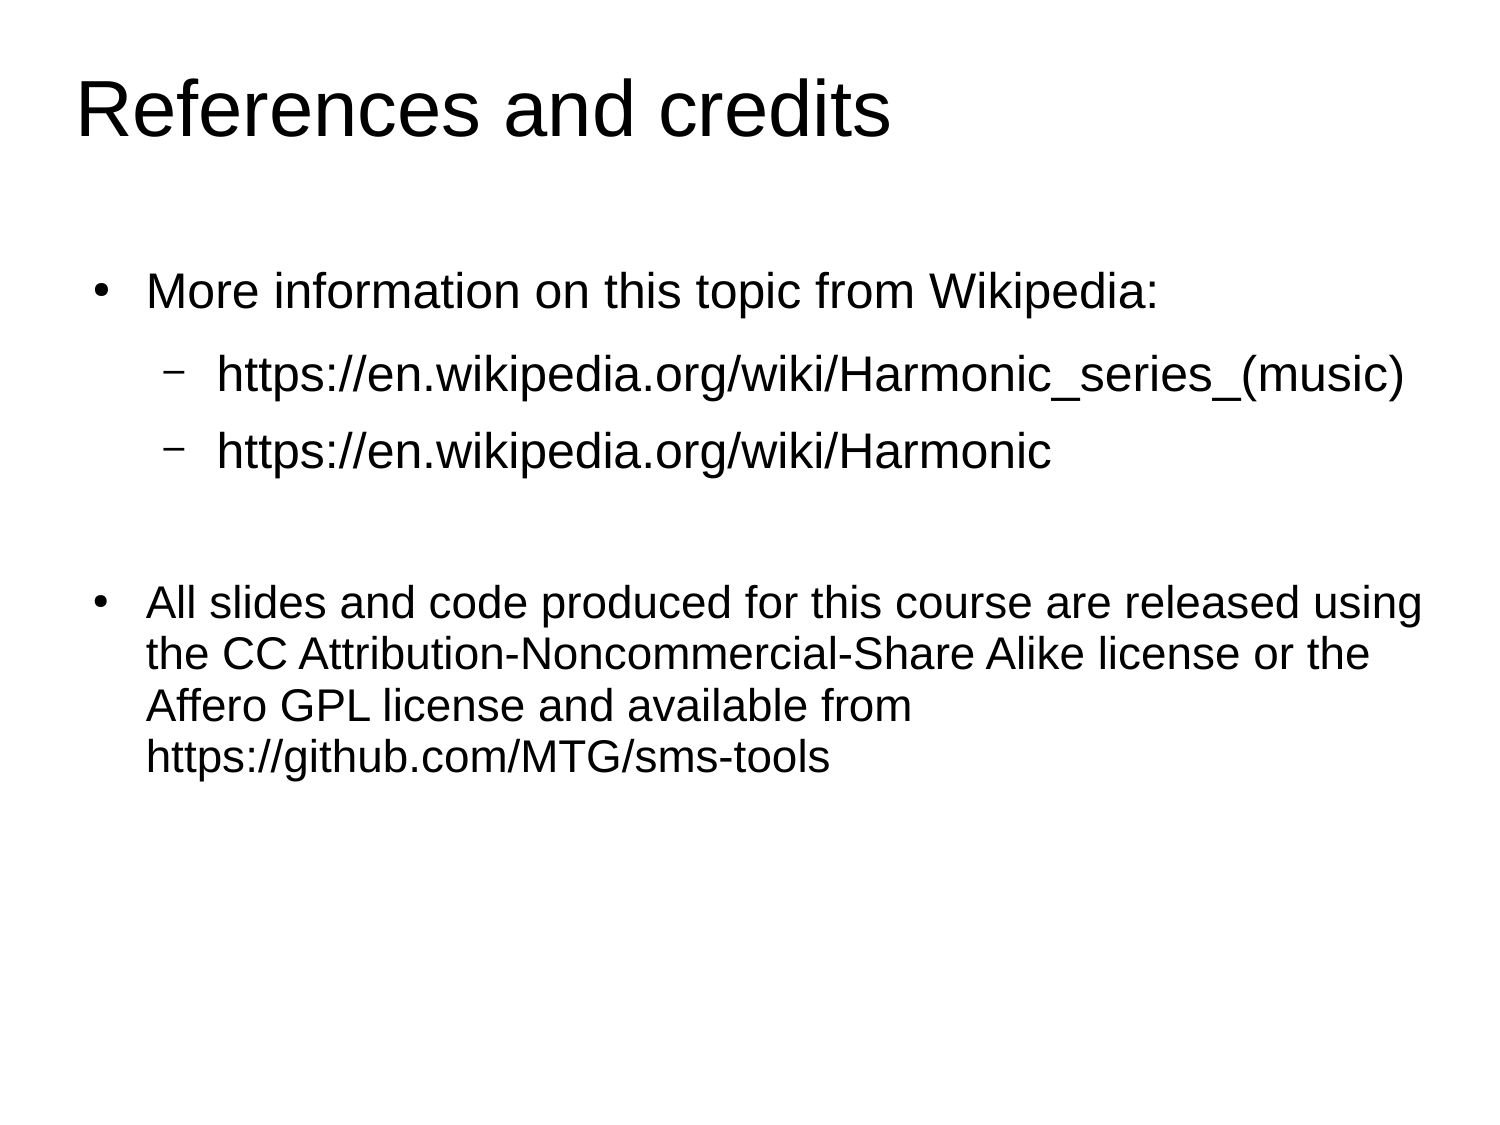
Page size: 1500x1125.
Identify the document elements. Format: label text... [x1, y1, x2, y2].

title References and credits [75, 15, 1425, 203]
list More information on this topic from Wikipedia: https://en.wikipedia.org/wiki/Harmonic_series_(music) https://en.wikipedia.org/wiki/Harmonic All slides and code produced for this course are released using the CC Attribution-Noncommercial-Share Alike license or the Affero GPL license and available from https://github.com/MTG/sms-tools [75, 263, 1425, 916]
